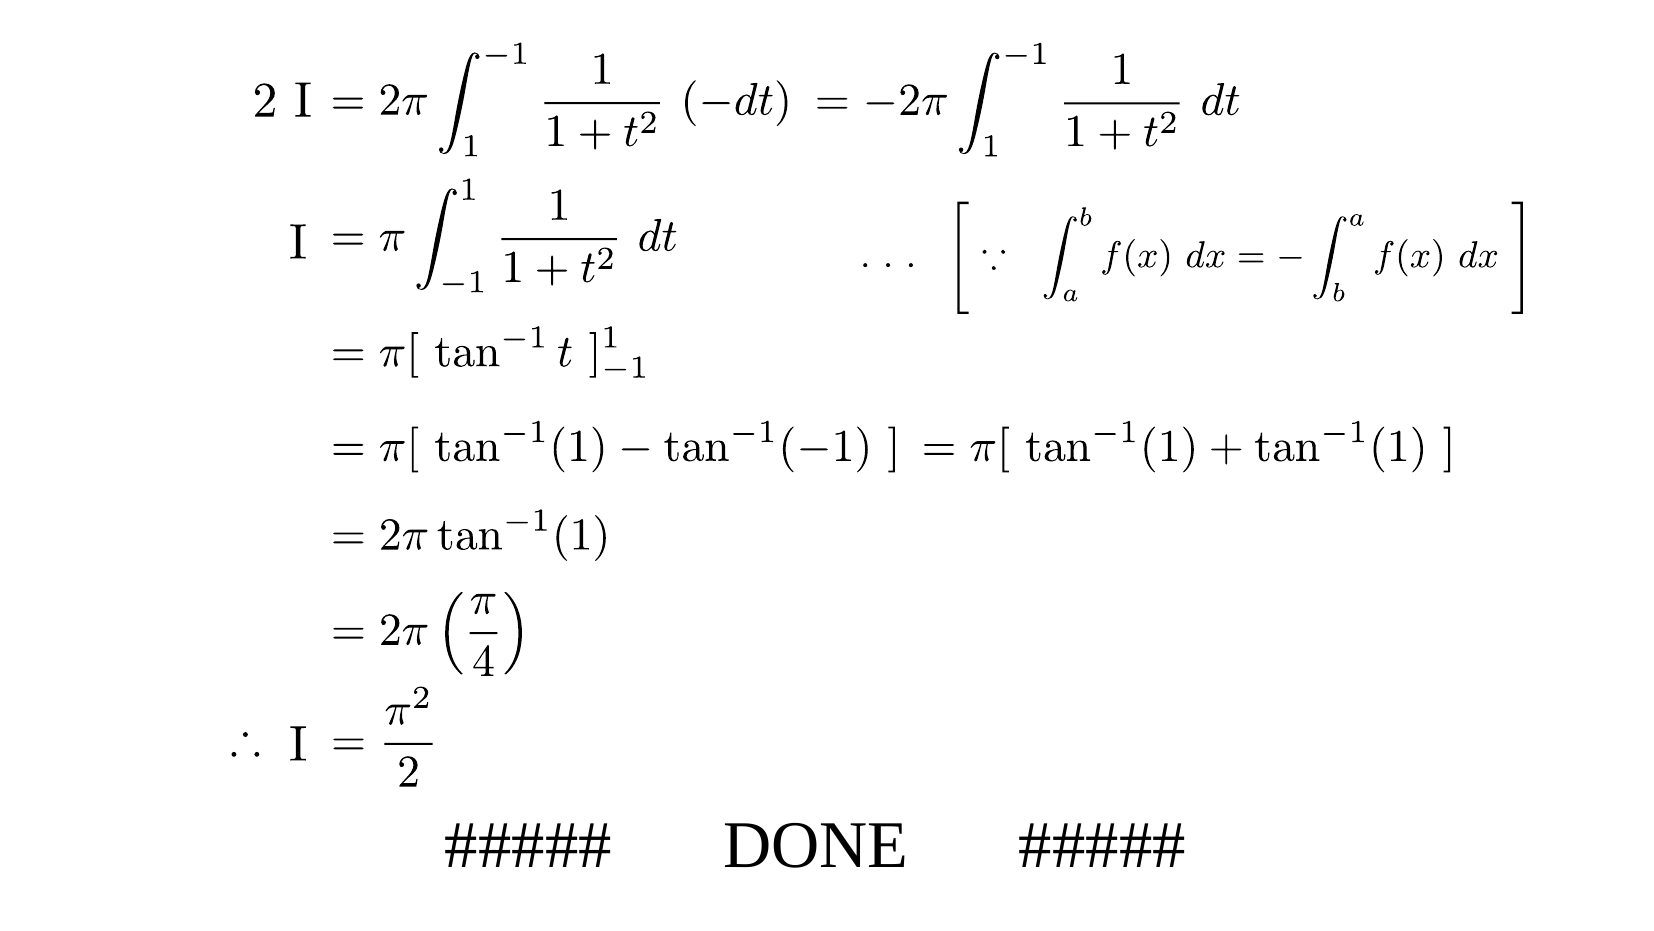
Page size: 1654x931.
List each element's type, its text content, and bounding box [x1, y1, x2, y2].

text_box [332, 420, 895, 473]
text_box [290, 224, 306, 259]
text_box [816, 42, 1240, 157]
text_box [332, 178, 677, 293]
text_box [332, 592, 522, 676]
text_box [290, 726, 306, 761]
text_box [332, 326, 645, 378]
text_box [231, 732, 260, 757]
text_box [332, 42, 788, 157]
text_box [333, 686, 433, 787]
text_box [923, 420, 1451, 473]
text_box [332, 509, 606, 561]
text_box [254, 82, 311, 117]
text_box [861, 201, 1523, 314]
subtitle ##### DONE ##### [59, 35, 1607, 898]
